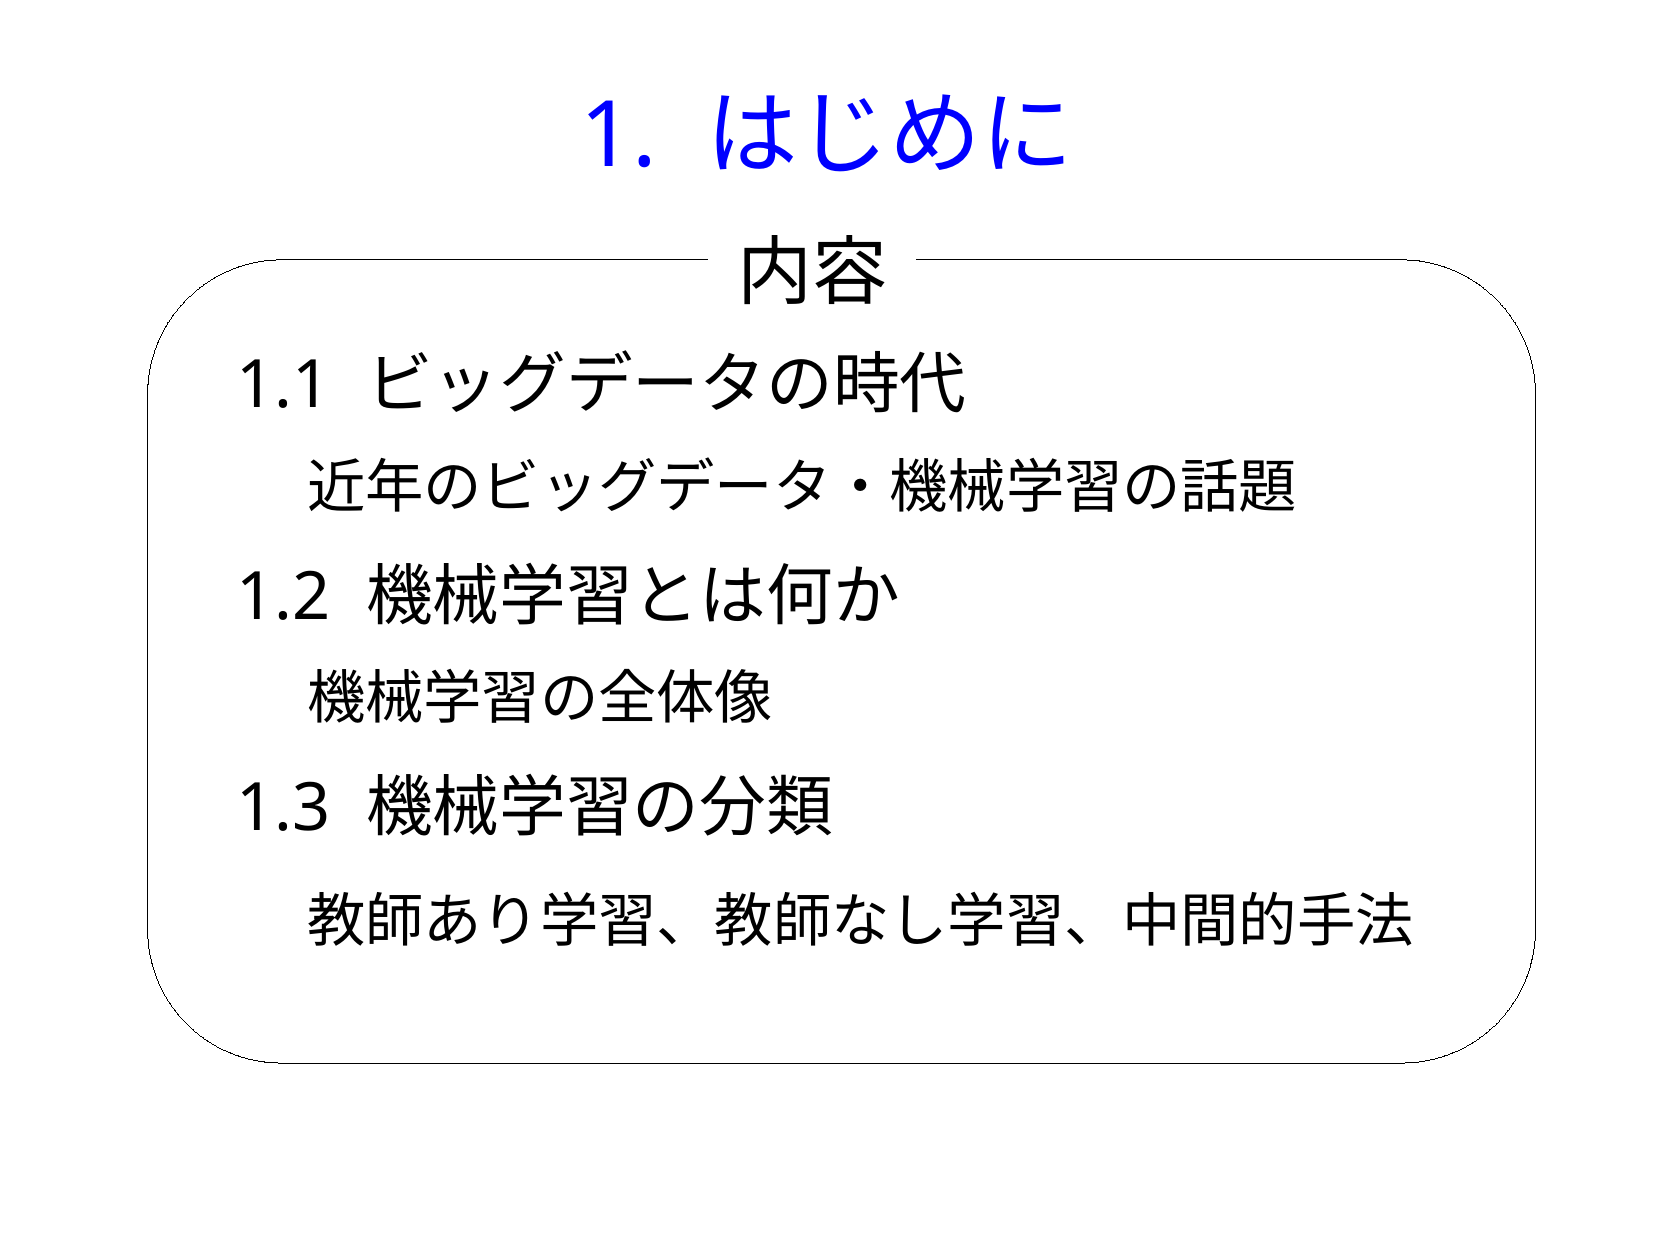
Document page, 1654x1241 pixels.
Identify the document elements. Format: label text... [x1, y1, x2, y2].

title 1. はじめに [82, 50, 1571, 225]
text_box 内容 [708, 206, 916, 325]
list 1.1 ビッグデータの時代 近年のビッグデータ・機械学習の話題 1.2 機械学習とは何か 機械学習の全体像 1.3 機械学習の分類 教師あり学習、教師なし学習、中間的手法 [236, 336, 1536, 1164]
